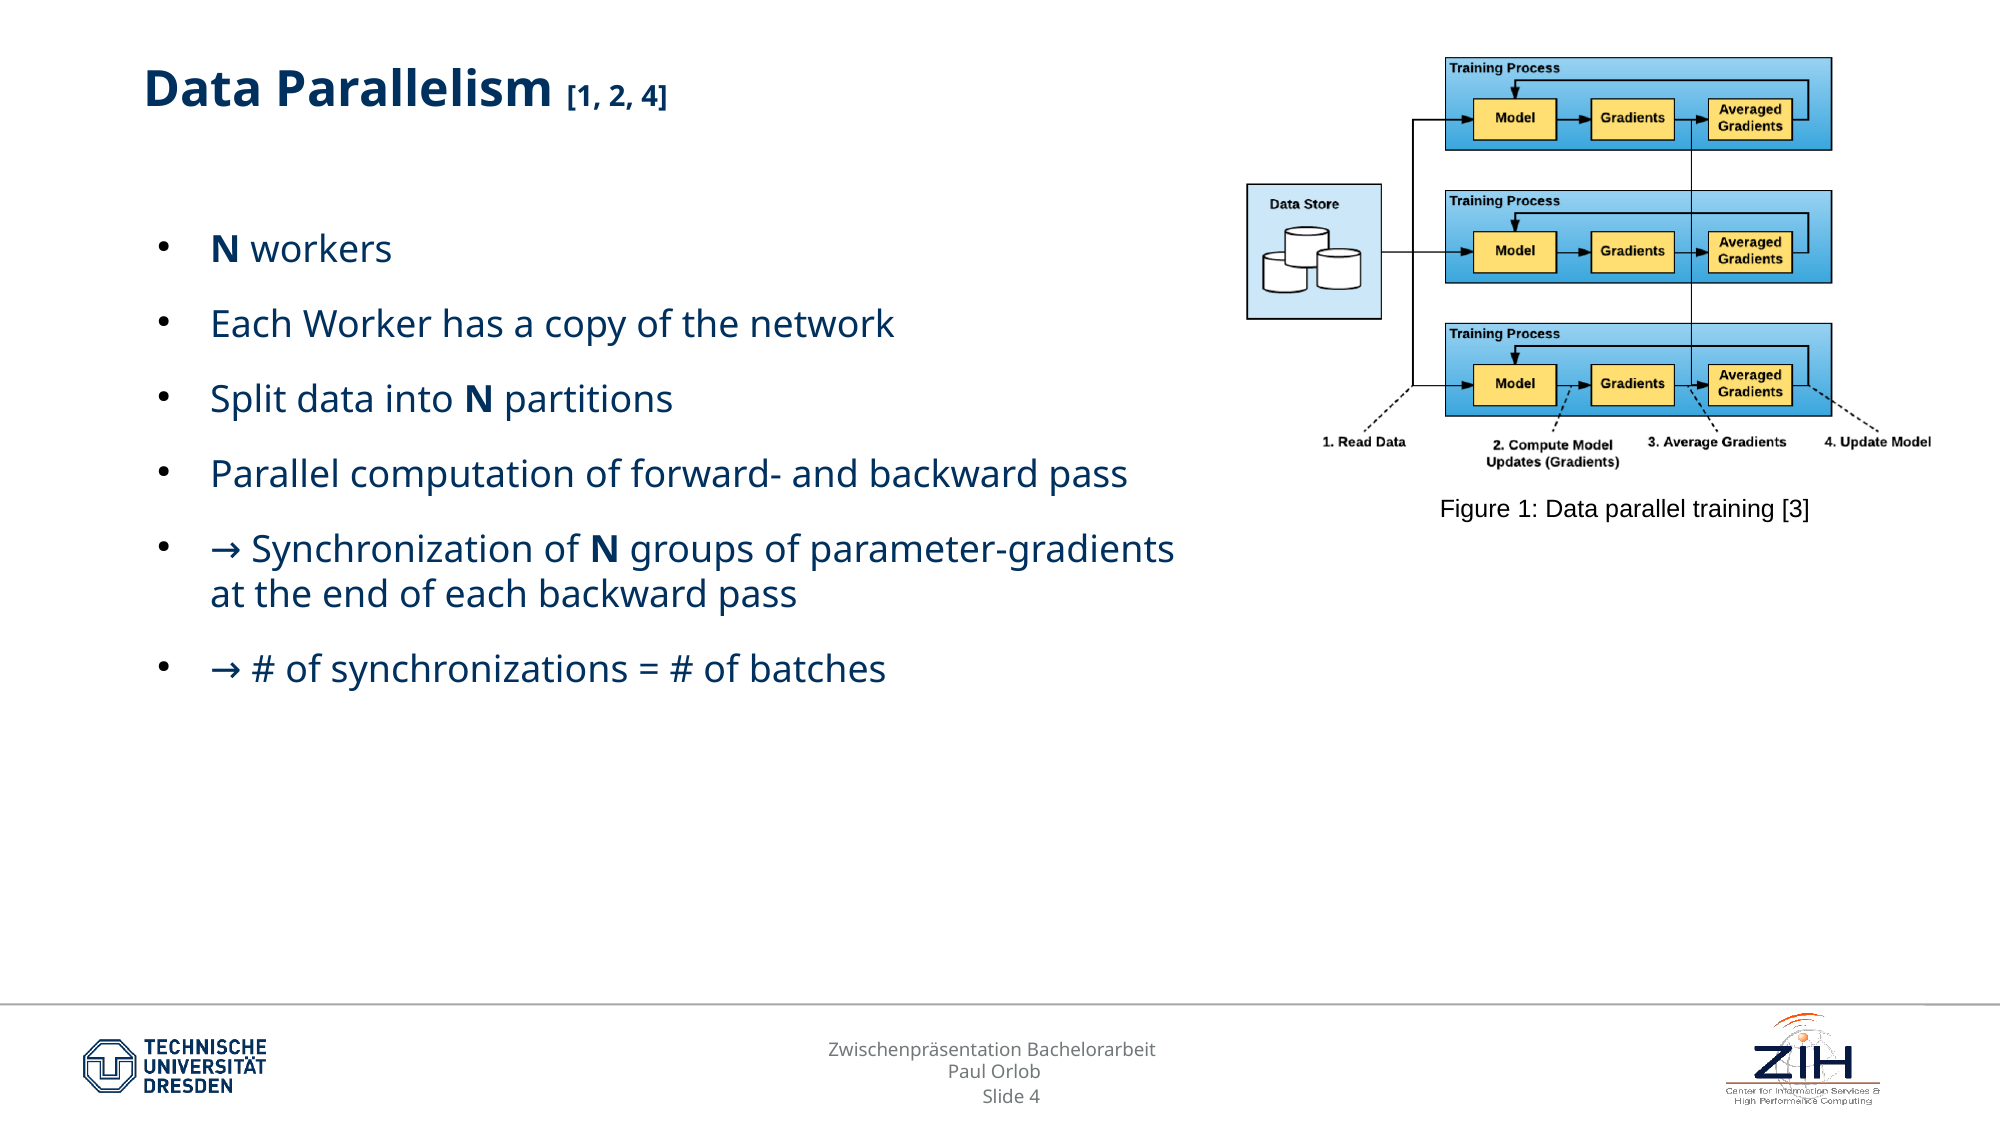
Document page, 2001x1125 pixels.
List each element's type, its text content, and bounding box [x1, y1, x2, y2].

picture [1204, 37, 1967, 488]
list N workers Each Worker has a copy of the network Split data into N partitions Parallel computation of forward- and backward pass → Synchronization of N groups of parameter-gradients at the end of each backward pass → # of synchronizations = # of batches [139, 224, 1205, 788]
picture [83, 1039, 266, 1093]
picture [1726, 1013, 1880, 1105]
title Data Parallelism [1, 2, 4] [143, 56, 1204, 169]
text_box Figure 1: Data parallel training [3] [1425, 487, 1913, 536]
